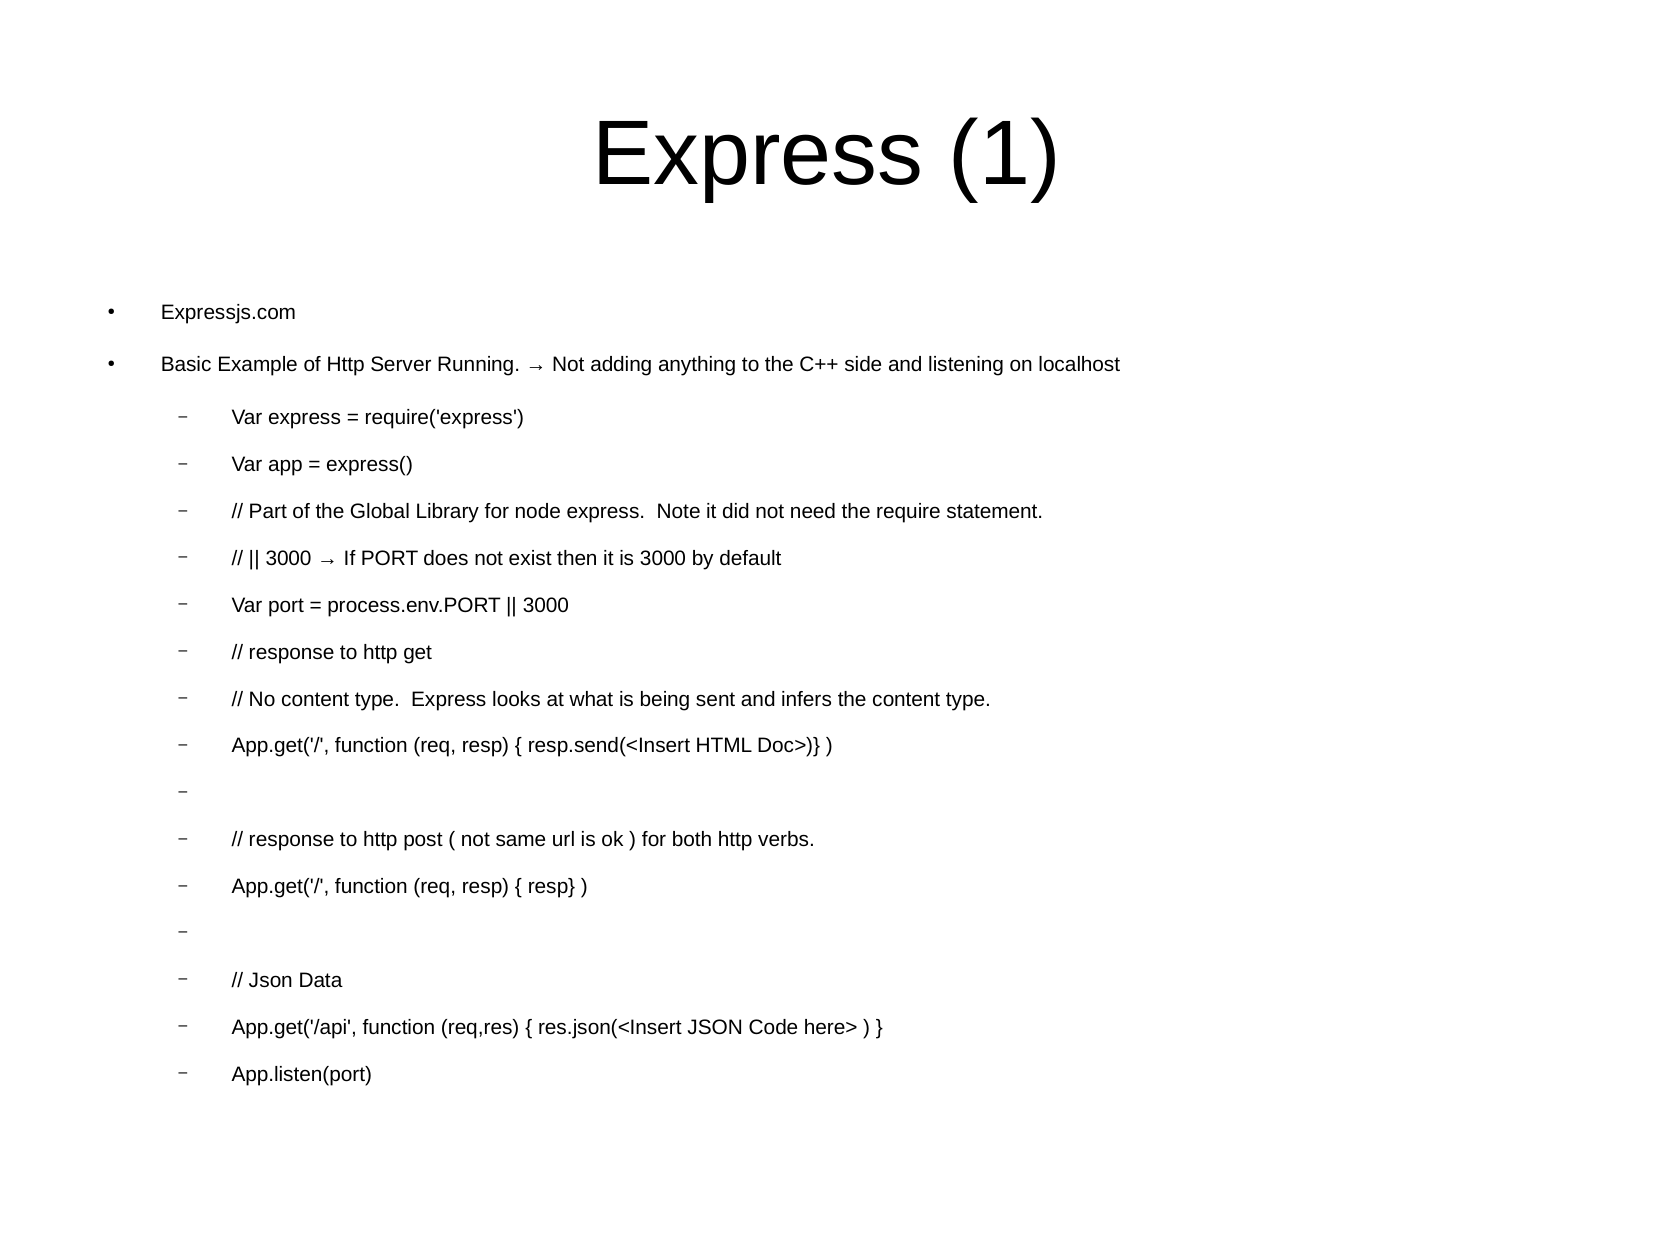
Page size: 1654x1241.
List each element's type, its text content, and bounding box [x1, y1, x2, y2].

title Express (1) [82, 49, 1571, 257]
list Expressjs.com Basic Example of Http Server Running. → Not adding anything to the C++ side and listening on localhost Var express = require('express') Var app = express() // Part of the Global Library for node express. Note it did not need the require statement. // || 3000 → If PORT does not exist then it is 3000 by default Var port = process.env.PORT || 3000 // response to http get // No content type. Express looks at what is being sent and infers the content type. App.get('/', function (req, resp) { resp.send(<Insert HTML Doc>)} ) // response to http post ( not same url is ok ) for both http verbs. App.get('/', function (req, resp) { resp} ) // Json Data App.get('/api', function (req,res) { res.json(<Insert JSON Code here> ) } App.listen(port) [90, 300, 1579, 1241]
